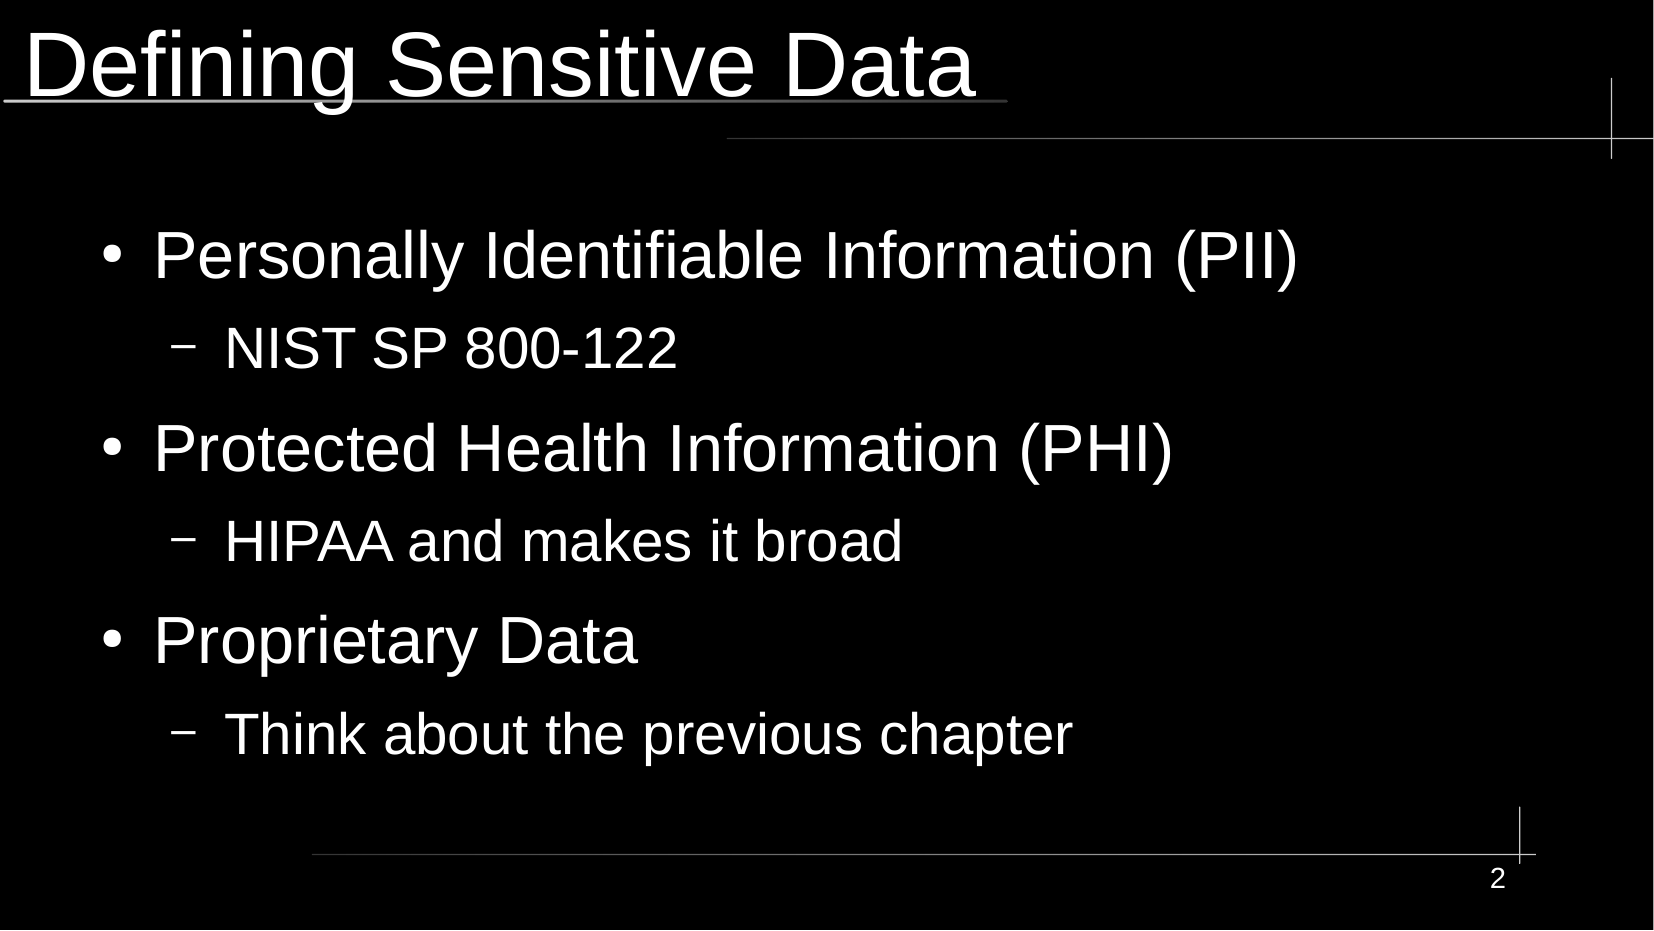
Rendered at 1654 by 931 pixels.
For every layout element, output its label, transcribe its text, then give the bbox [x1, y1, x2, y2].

list Personally Identifiable Information (PII) NIST SP 800-122 Protected Health Information (PHI) HIPAA and makes it broad Proprietary Data Think about the previous chapter [82, 217, 1571, 851]
title Defining Sensitive Data [23, 11, 1589, 119]
